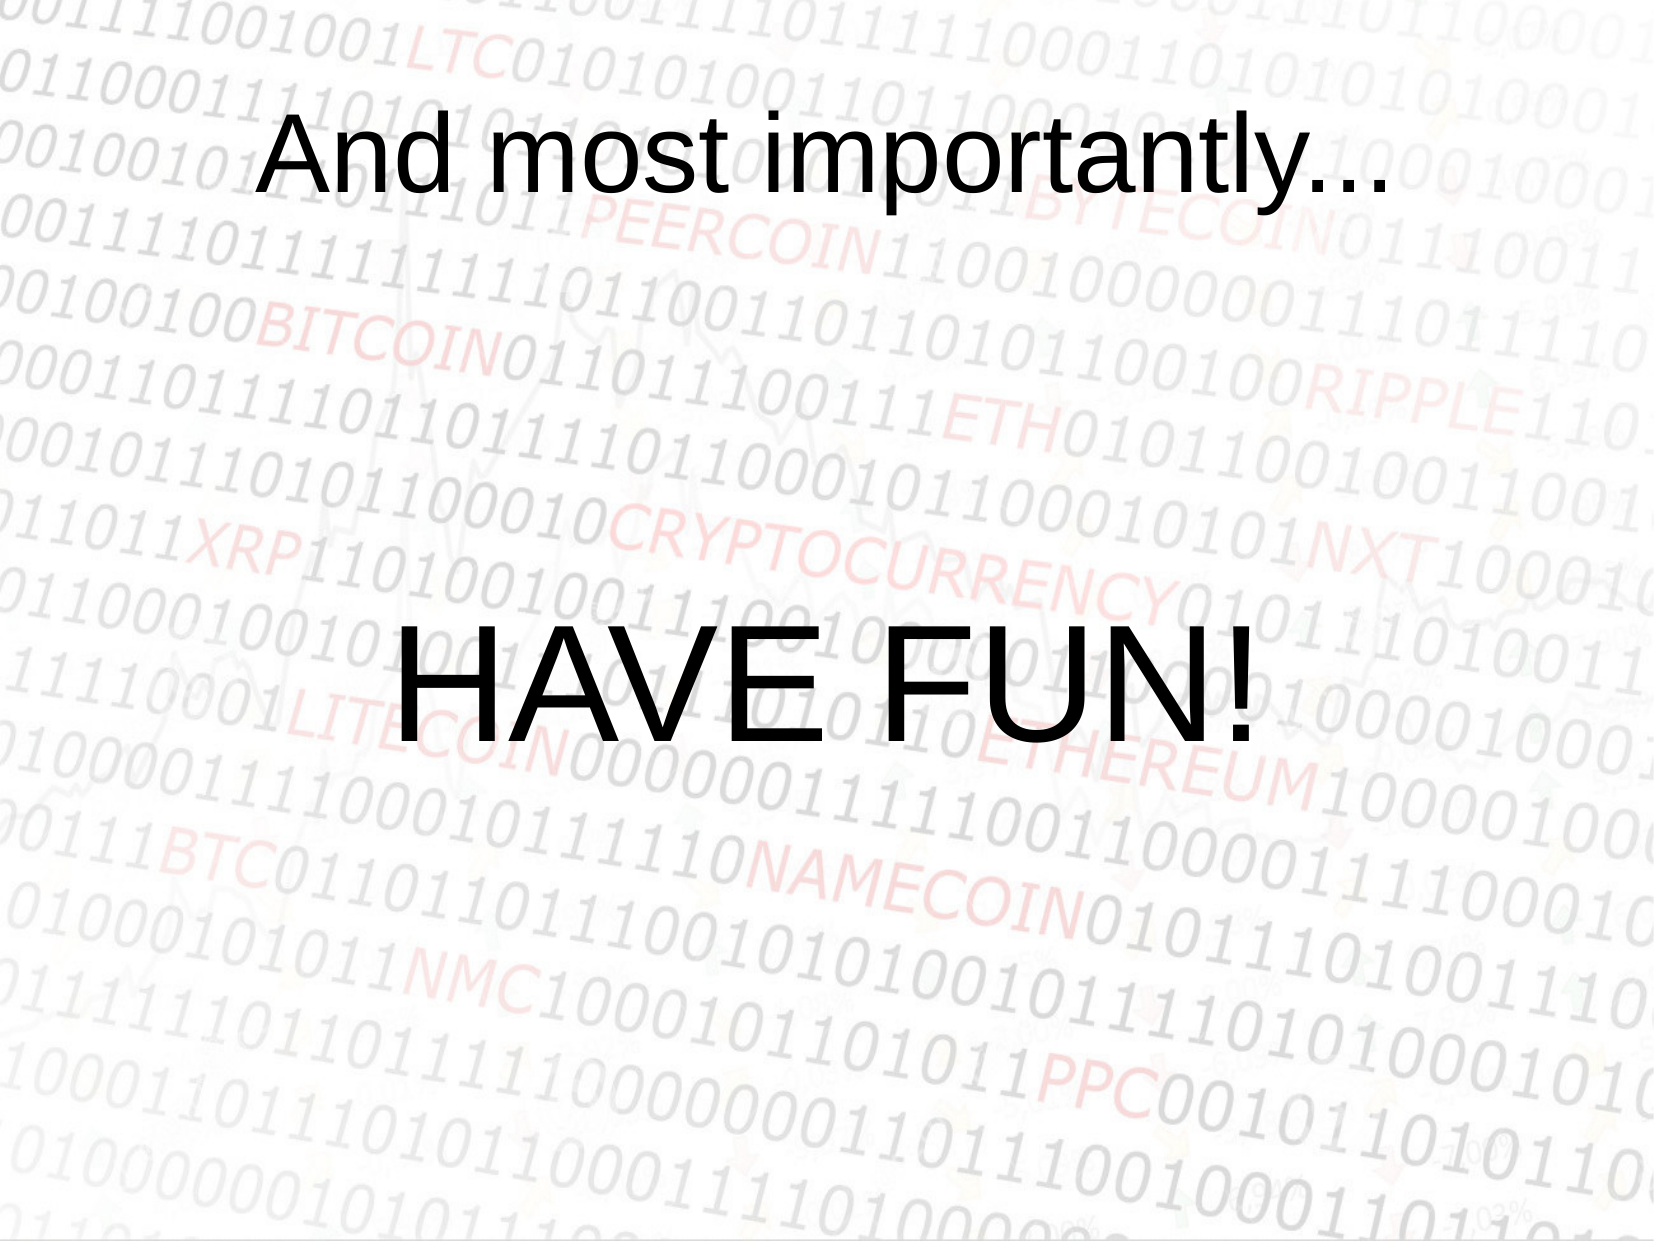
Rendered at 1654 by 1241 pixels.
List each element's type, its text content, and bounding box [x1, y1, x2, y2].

list HAVE FUN! [82, 375, 1571, 1010]
picture [0, 0, 1654, 1241]
title And most importantly... [82, 49, 1571, 257]
